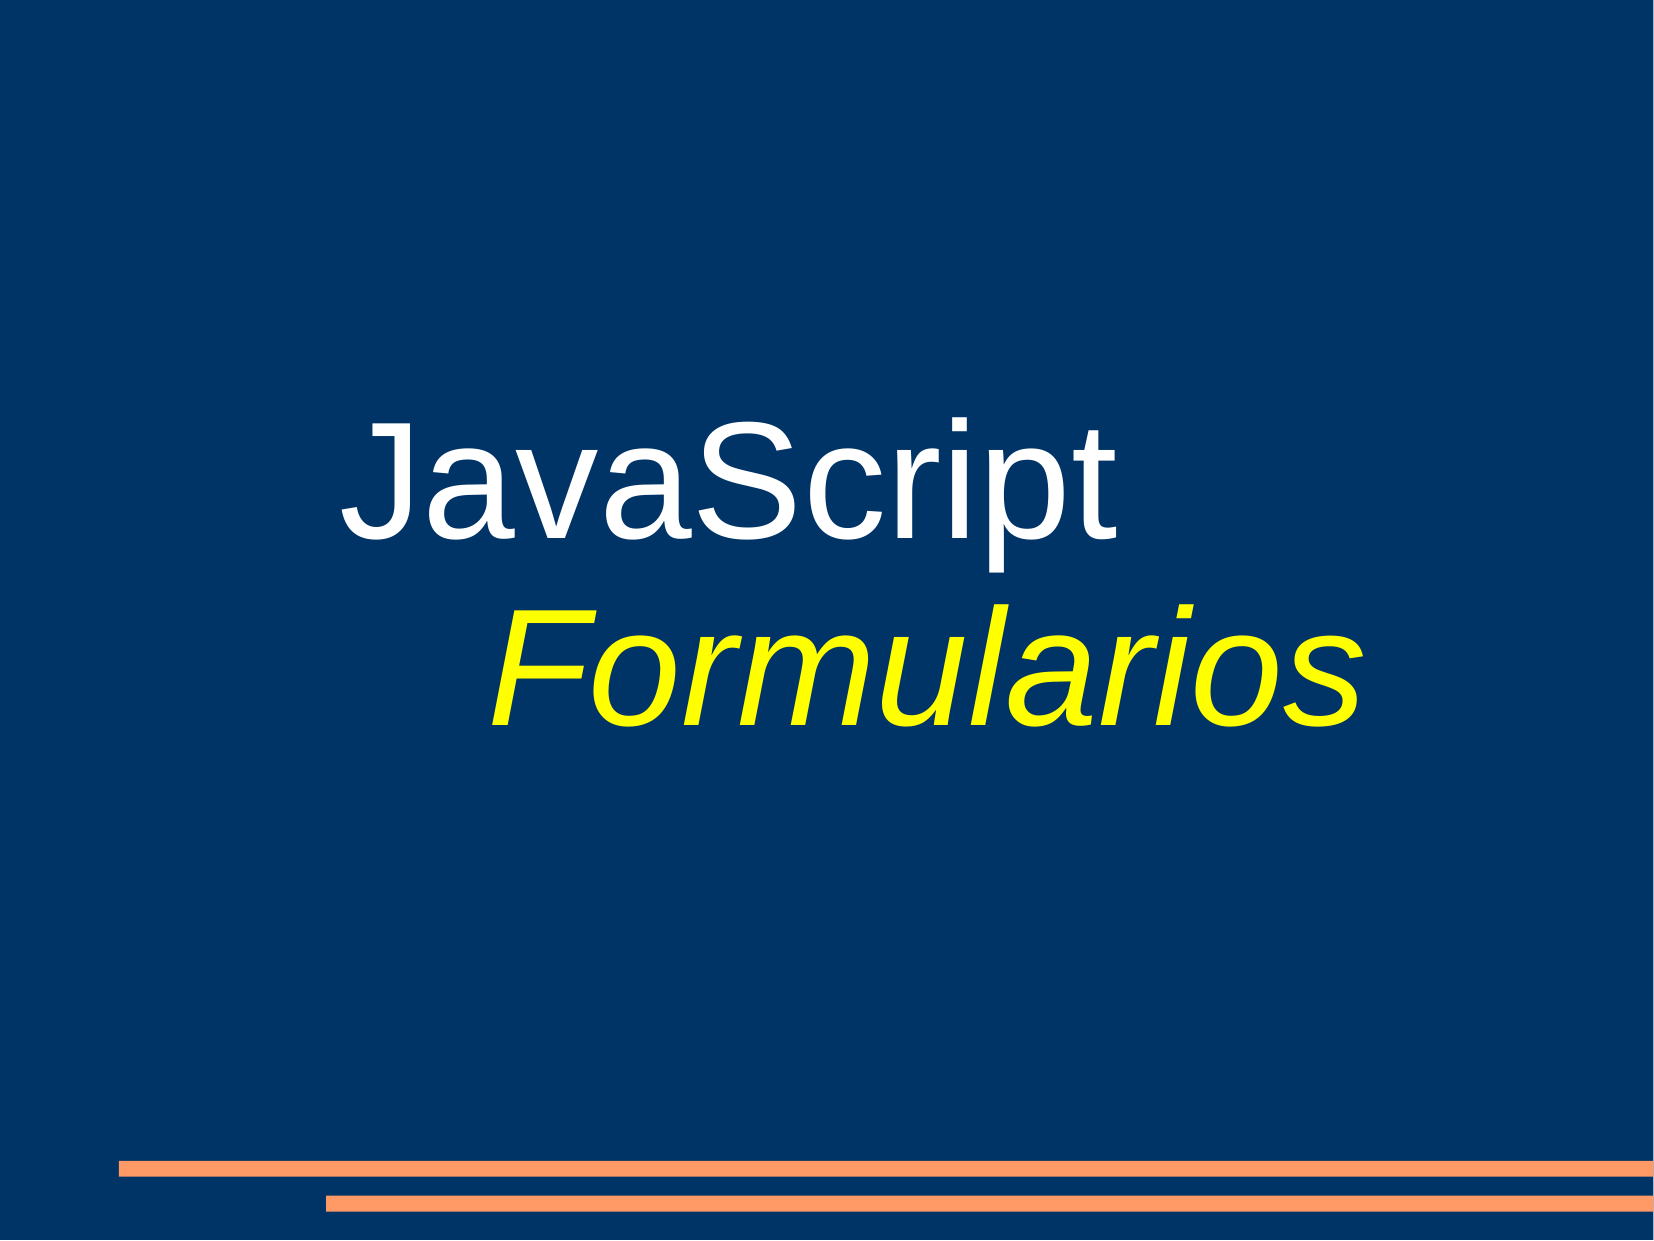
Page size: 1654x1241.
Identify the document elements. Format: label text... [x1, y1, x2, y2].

text_box JavaScript Formularios [324, 380, 1447, 768]
